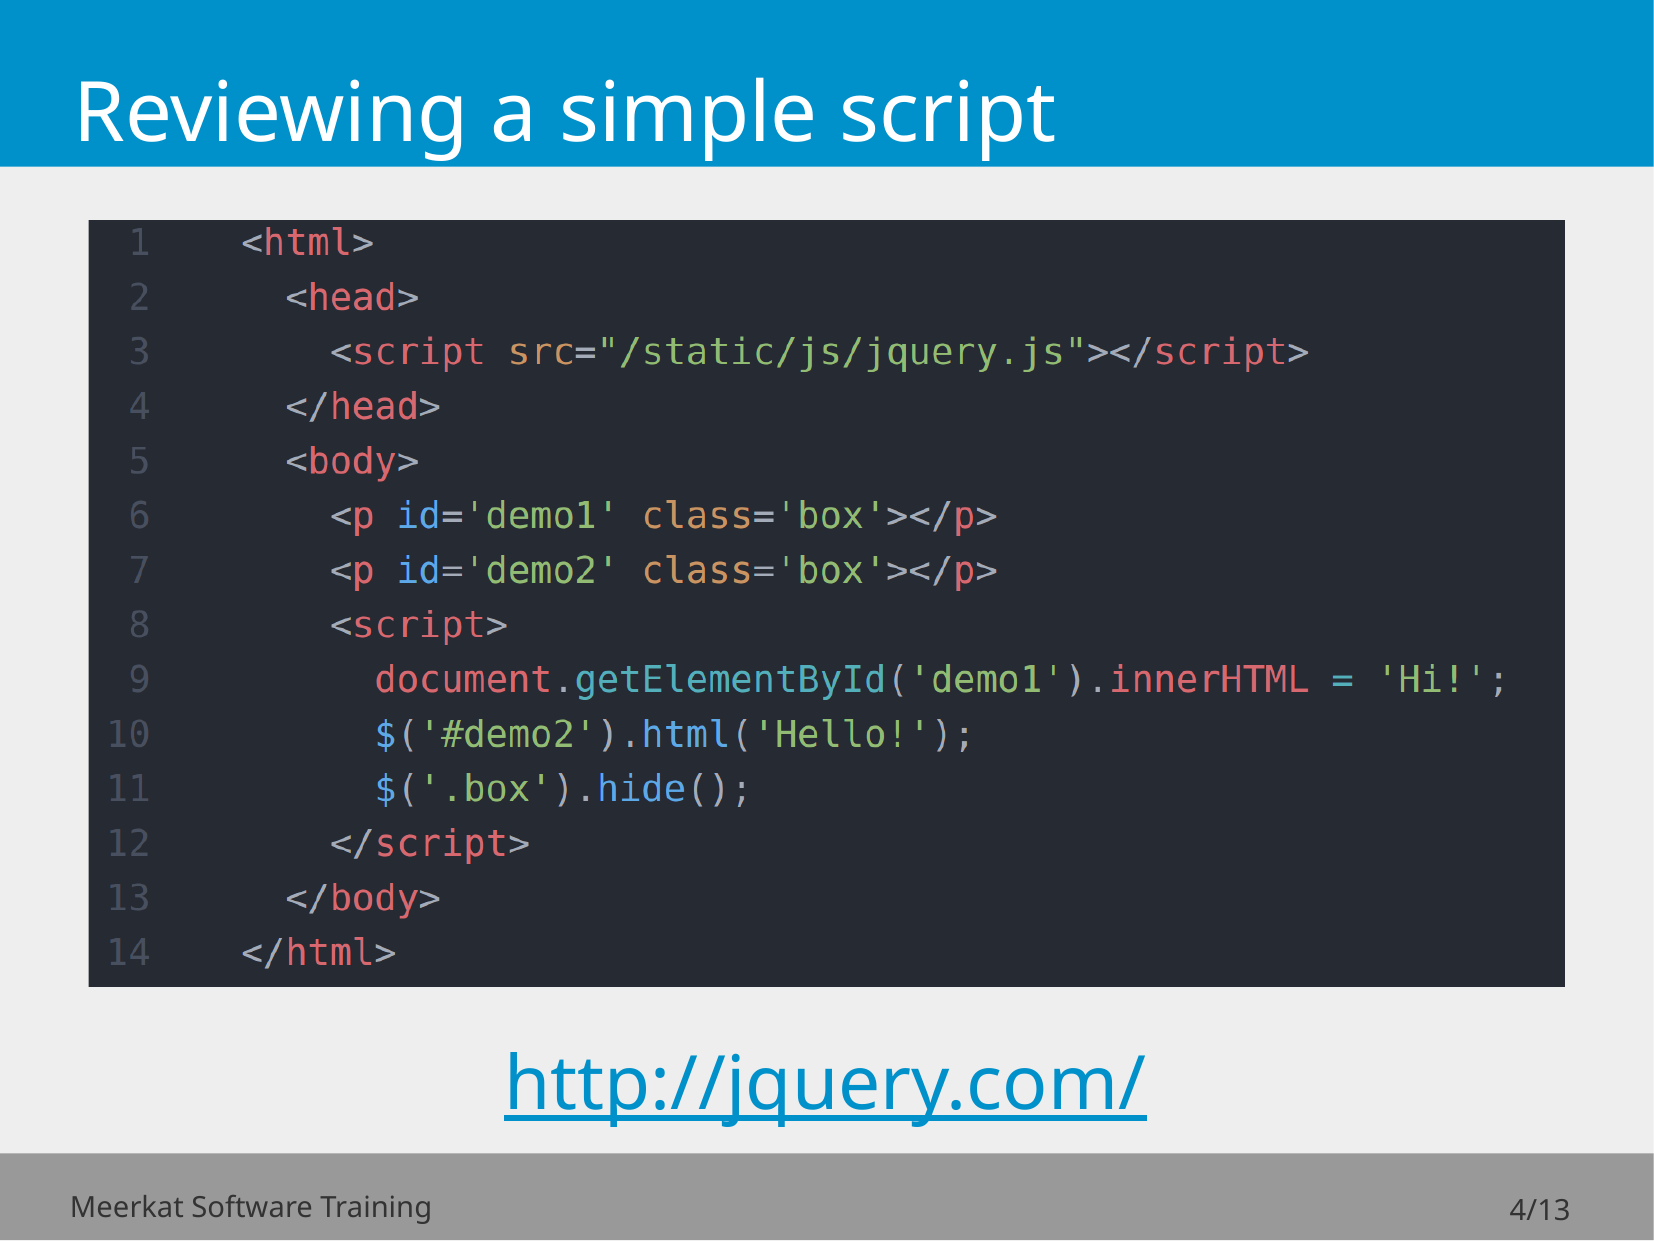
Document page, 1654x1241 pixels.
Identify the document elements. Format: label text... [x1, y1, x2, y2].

text_box http://jquery.com/ [88, 1021, 1563, 1113]
picture [88, 220, 1565, 987]
text_box Reviewing a simple script [58, 45, 1077, 227]
